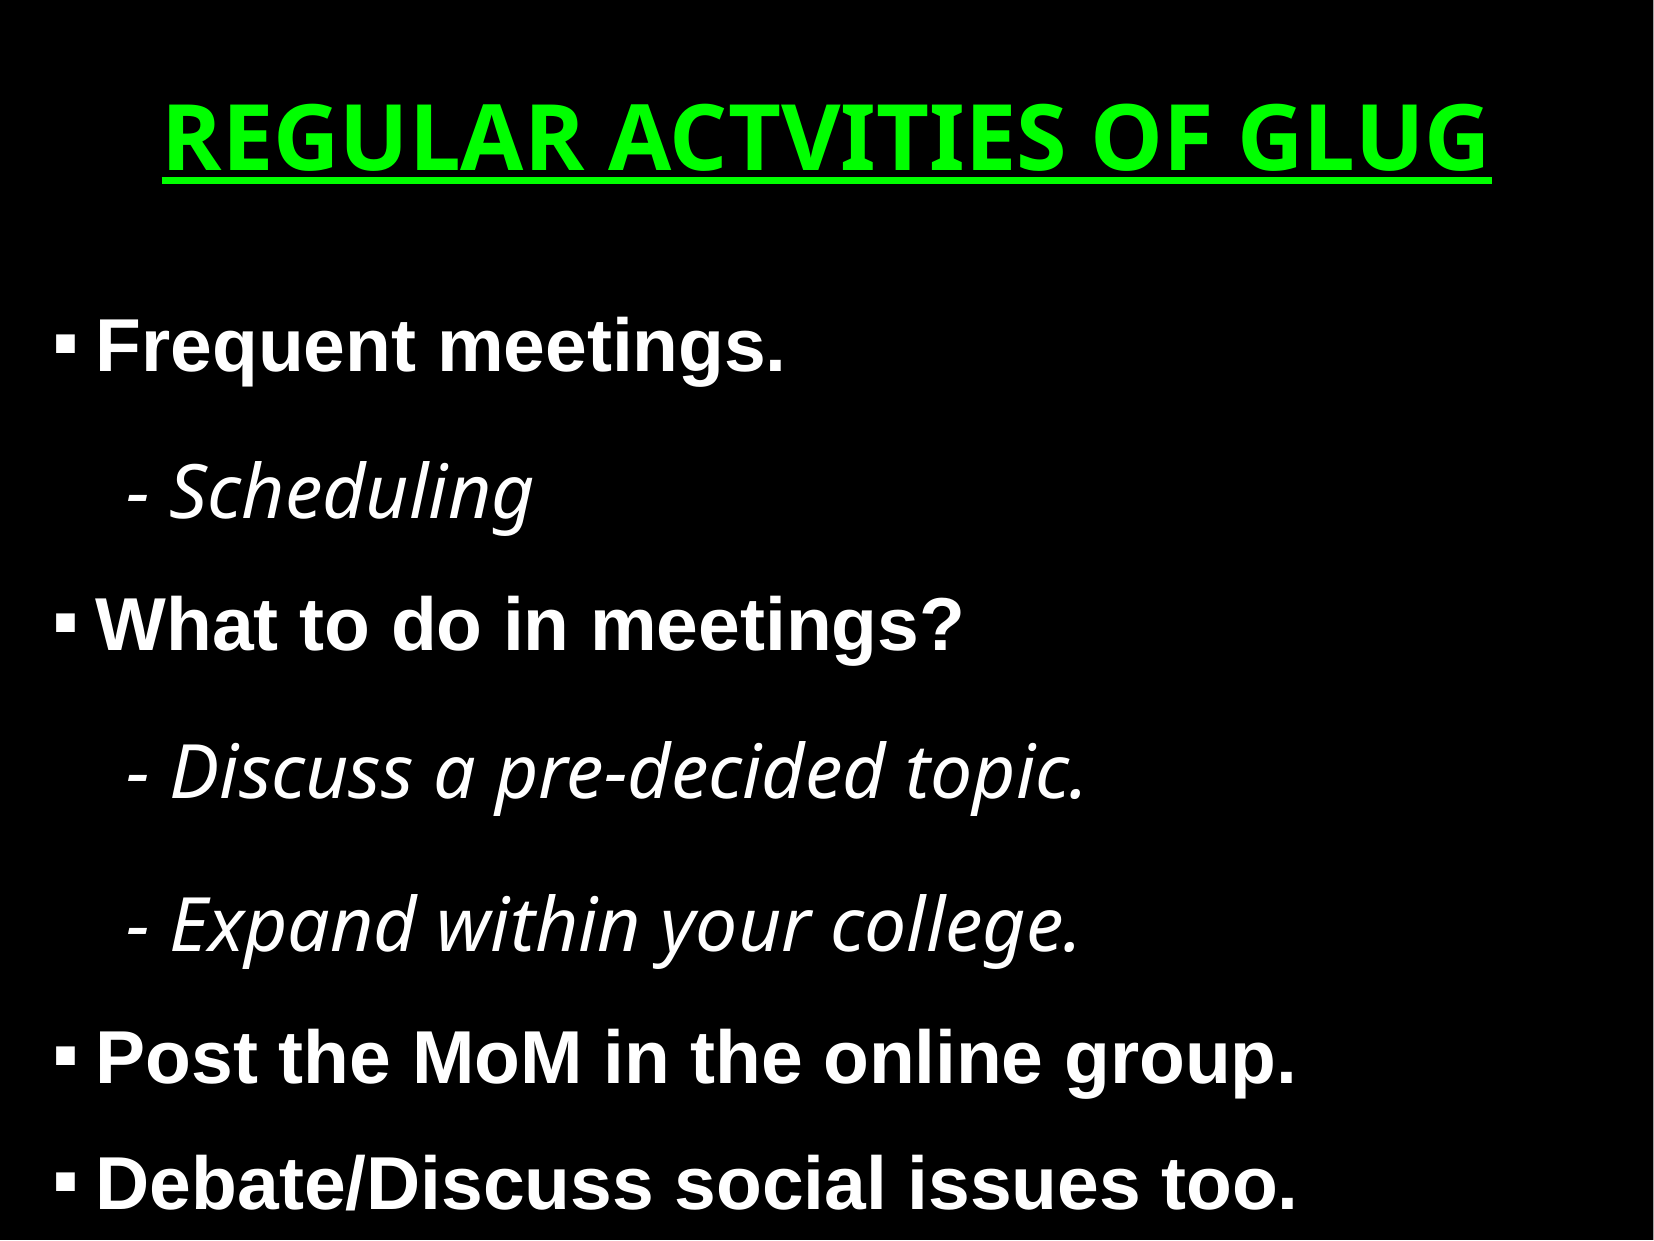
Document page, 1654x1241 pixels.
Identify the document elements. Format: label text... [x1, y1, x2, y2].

title REGULAR ACTVITIES OF GLUG [82, 28, 1571, 243]
text_box Frequent meetings. - Scheduling What to do in meetings? - Discuss a pre-decided topic. - Expand within your college. Post the MoM in the online group. Debate/Discuss social issues too. [41, 253, 1577, 1178]
